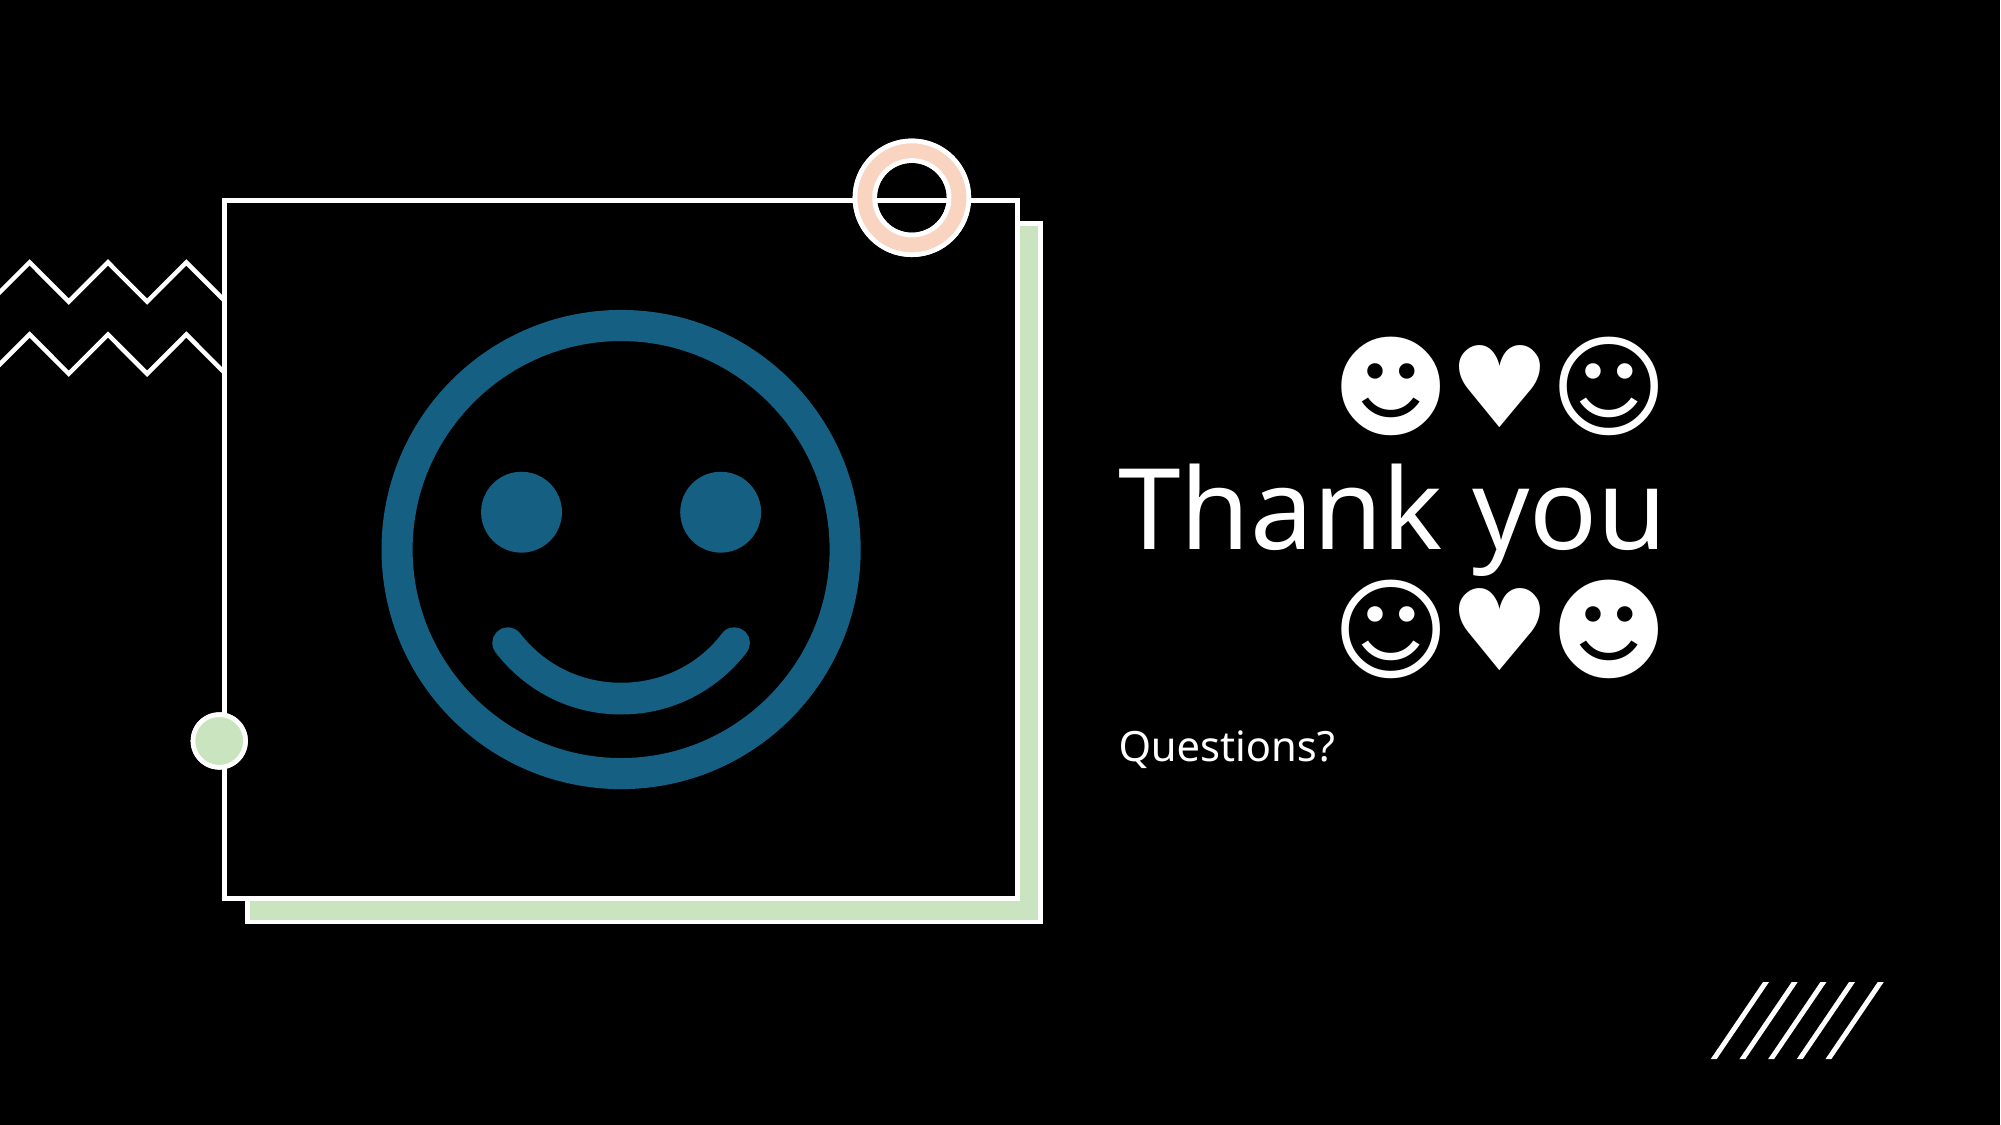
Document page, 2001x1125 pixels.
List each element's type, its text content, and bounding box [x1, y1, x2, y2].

picture [319, 247, 923, 852]
text_box Questions? [1103, 717, 1793, 906]
text_box [0, 0, 2000, 1125]
title ☻♥☺Thank you ☺♥☻ [1103, 112, 1793, 703]
